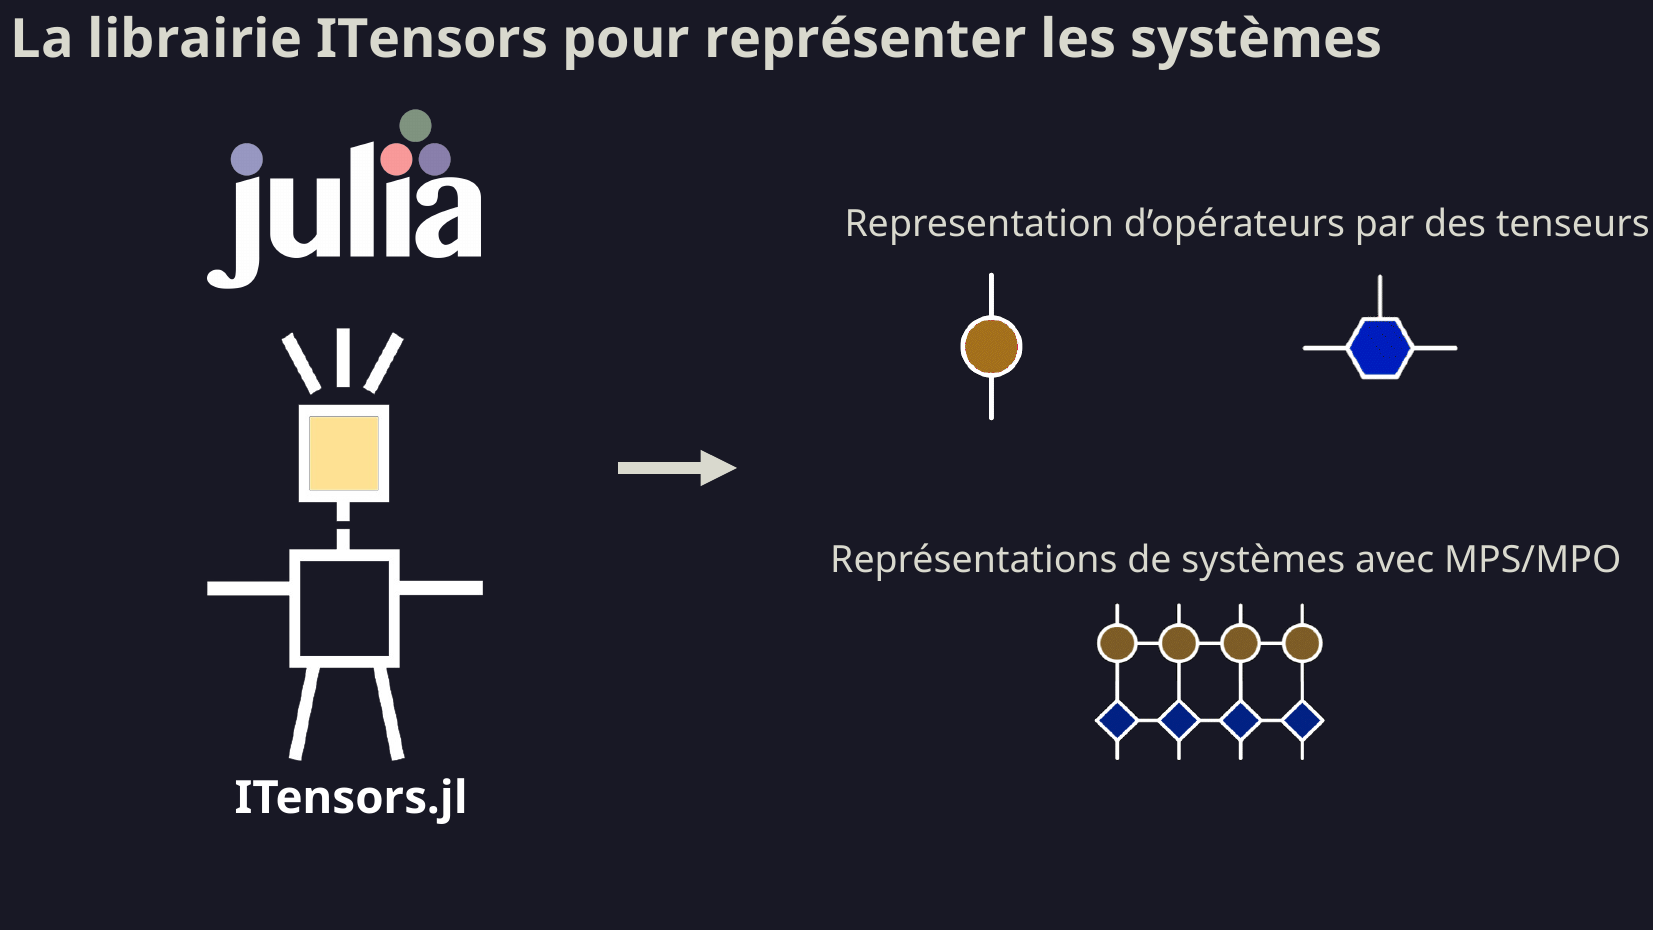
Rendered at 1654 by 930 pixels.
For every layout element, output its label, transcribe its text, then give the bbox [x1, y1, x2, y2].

text_box Représentations de systèmes avec MPS/MPO [815, 524, 1594, 589]
picture [933, 262, 1463, 431]
picture [202, 297, 486, 796]
text_box ITensors.jl [219, 757, 469, 846]
picture [1087, 598, 1329, 766]
text_box La librairie ITensors pour représenter les systèmes [10, 0, 1634, 75]
picture [207, 109, 481, 290]
text_box Representation d’opérateurs par des tenseurs [829, 189, 1598, 253]
